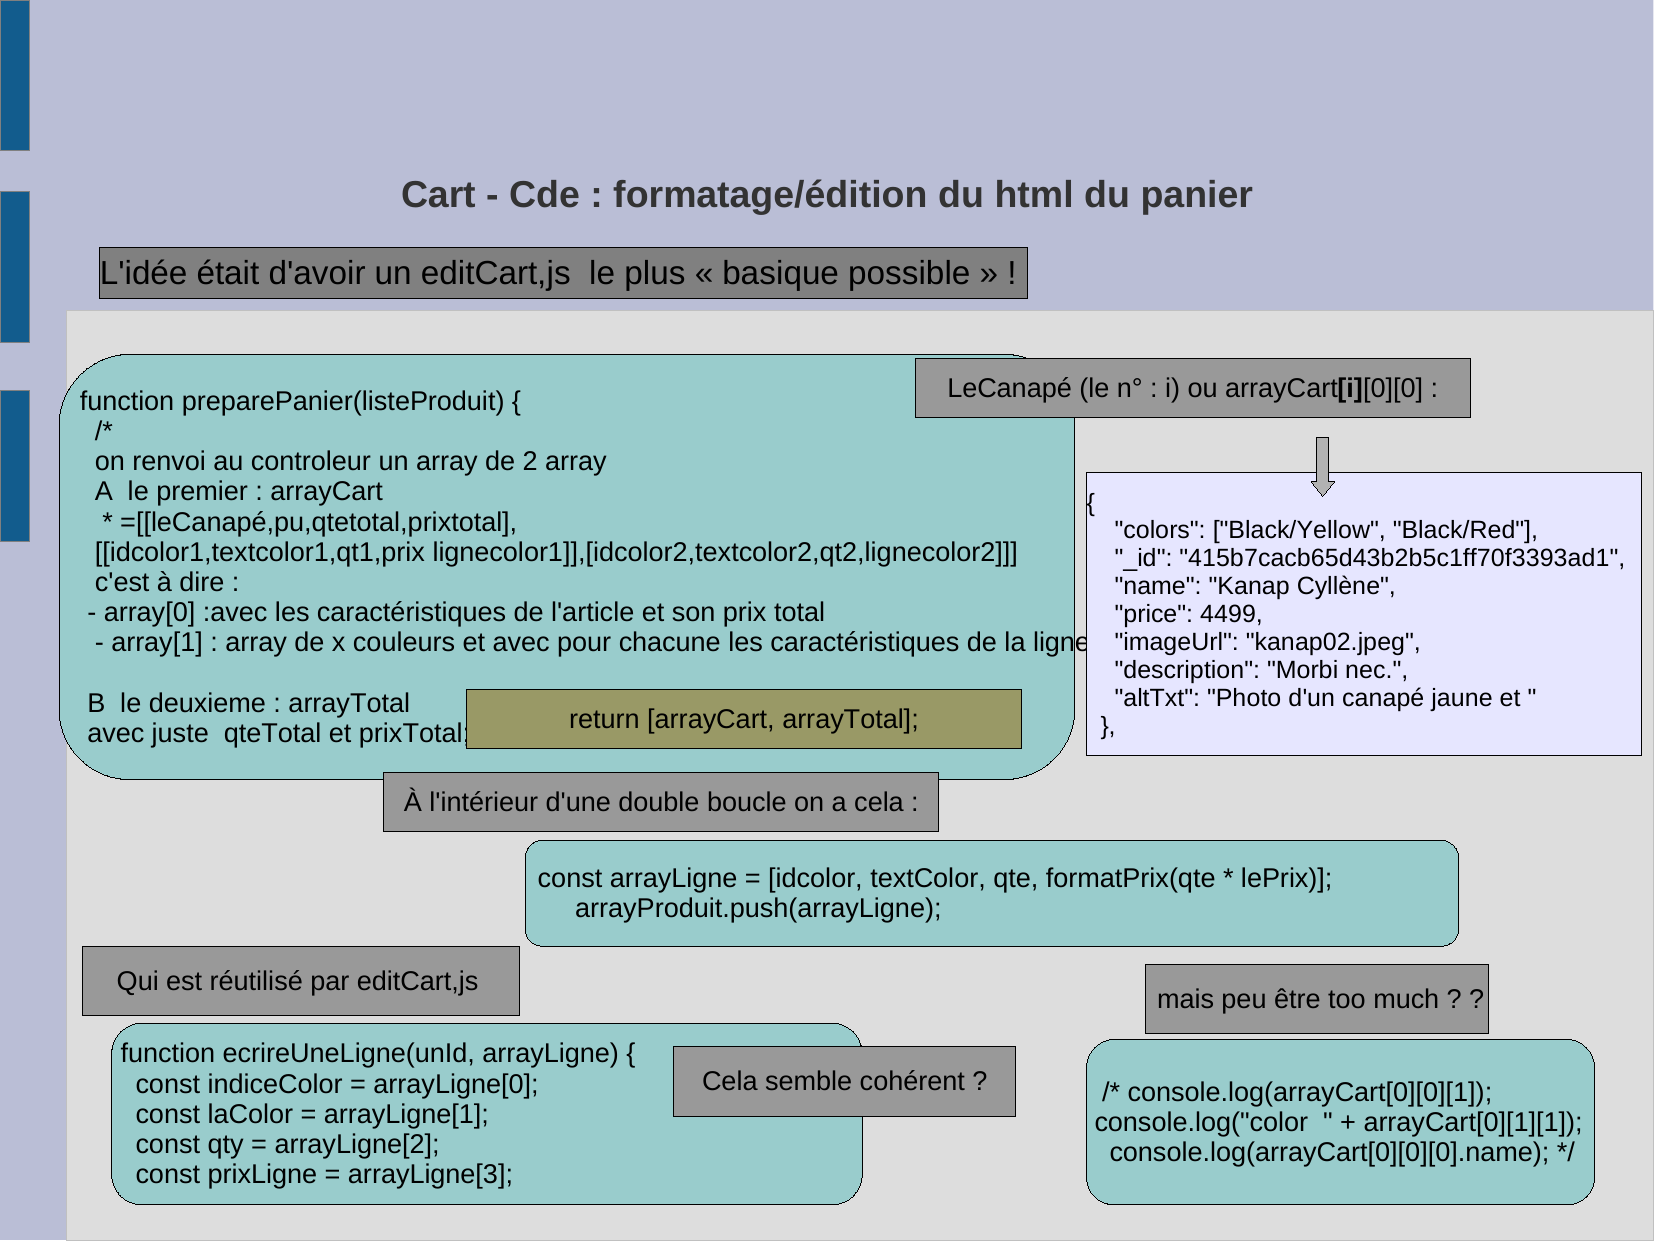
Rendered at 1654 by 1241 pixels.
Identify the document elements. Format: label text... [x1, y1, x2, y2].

text_box Qui est réutilisé par editCart,js [82, 946, 520, 1016]
text_box function ecrireUneLigne(unId, arrayLigne) { const indiceColor = arrayLigne[0]; const laColor = arrayLigne[1]; const qty = arrayLigne[2]; const prixLigne = arrayLigne[3]; [111, 1023, 863, 1205]
text_box mais peu être too much ? ? [1145, 964, 1489, 1034]
text_box À l'intérieur d'une double boucle on a cela : [383, 772, 939, 832]
text_box L'idée était d'avoir un editCart,js le plus « basique possible » ! [99, 247, 1028, 299]
text_box { "colors": ["Black/Yellow", "Black/Red"], "_id": "415b7cacb65d43b2b5c1ff70f3393ad1", "name": "Kanap Cyllène", "price": 4499, "imageUrl": "kanap02.jpeg", "description": "Morbi nec.", "altTxt": "Photo d'un canapé jaune et " }, [1086, 472, 1642, 756]
text_box return [arrayCart, arrayTotal]; [466, 689, 1022, 749]
text_box LeCanapé (le n° : i) ou arrayCart[i][0][0] : [915, 358, 1471, 418]
text_box const arrayLigne = [idcolor, textColor, qte, formatPrix(qte * lePrix)]; arrayProduit.push(arrayLigne); [525, 840, 1459, 947]
text_box function preparePanier(listeProduit) { /* on renvoi au controleur un array de 2 array A le premier : arrayCart * =[[leCanapé,pu,qtetotal,prixtotal], [[idcolor1,textcolor1,qt1,prix lignecolor1]],[idcolor2,textcolor2,qt2,lignecolor2]]] c'est à dire : - array[0] :avec les caractéristiques de l'article et son prix total - array[1] : array de x couleurs et avec pour chacune les caractéristiques de la ligne B le deuxieme : arrayTotal avec juste qteTotal et prixTotal; [59, 354, 1075, 780]
text_box /* console.log(arrayCart[0][0][1]); console.log("color " + arrayCart[0][1][1]); console.log(arrayCart[0][0][0].name); */ [1086, 1039, 1595, 1205]
text_box [1311, 437, 1335, 497]
title Cart - Cde : formatage/édition du html du panier [121, 91, 1534, 299]
text_box Cela semble cohérent ? [673, 1046, 1016, 1117]
